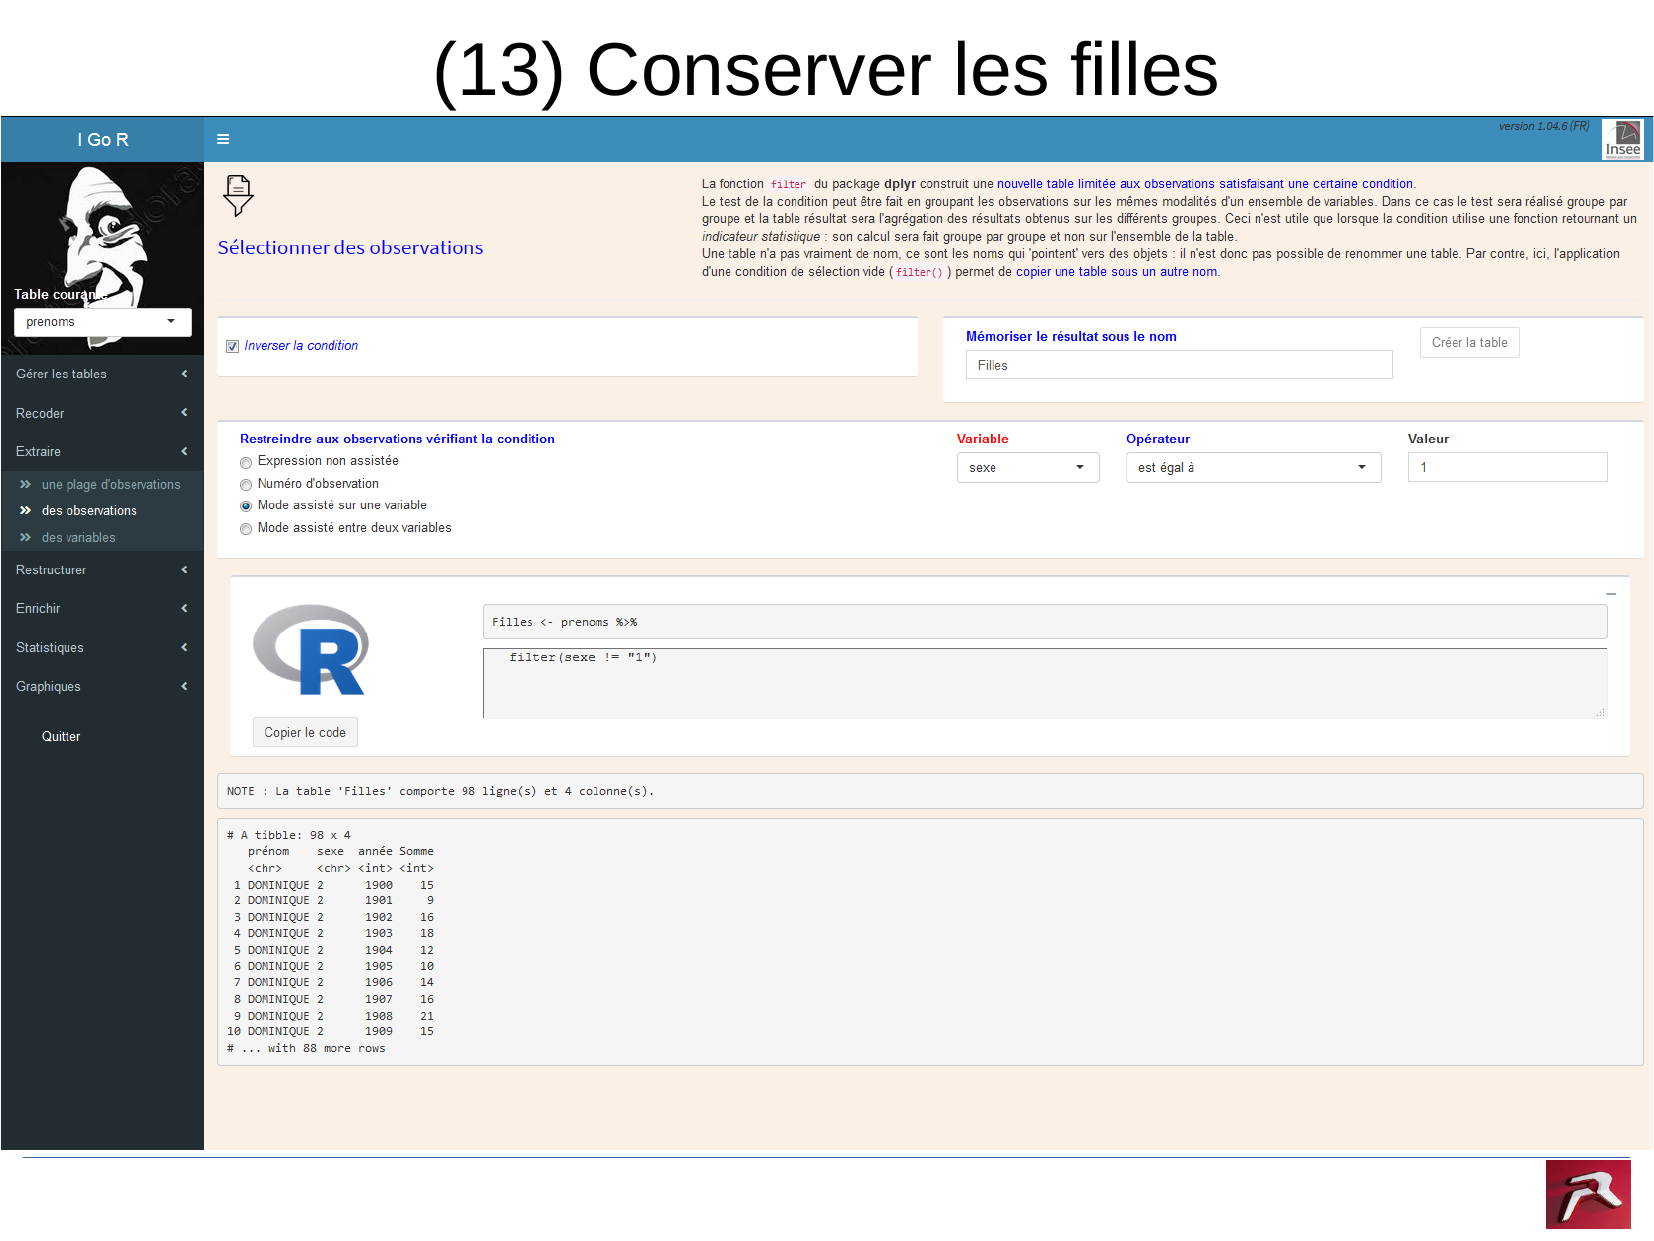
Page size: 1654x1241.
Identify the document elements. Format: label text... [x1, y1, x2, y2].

picture [1, 116, 1654, 1150]
picture [1546, 1160, 1631, 1229]
title (13) Conserver les filles [82, 27, 1571, 112]
